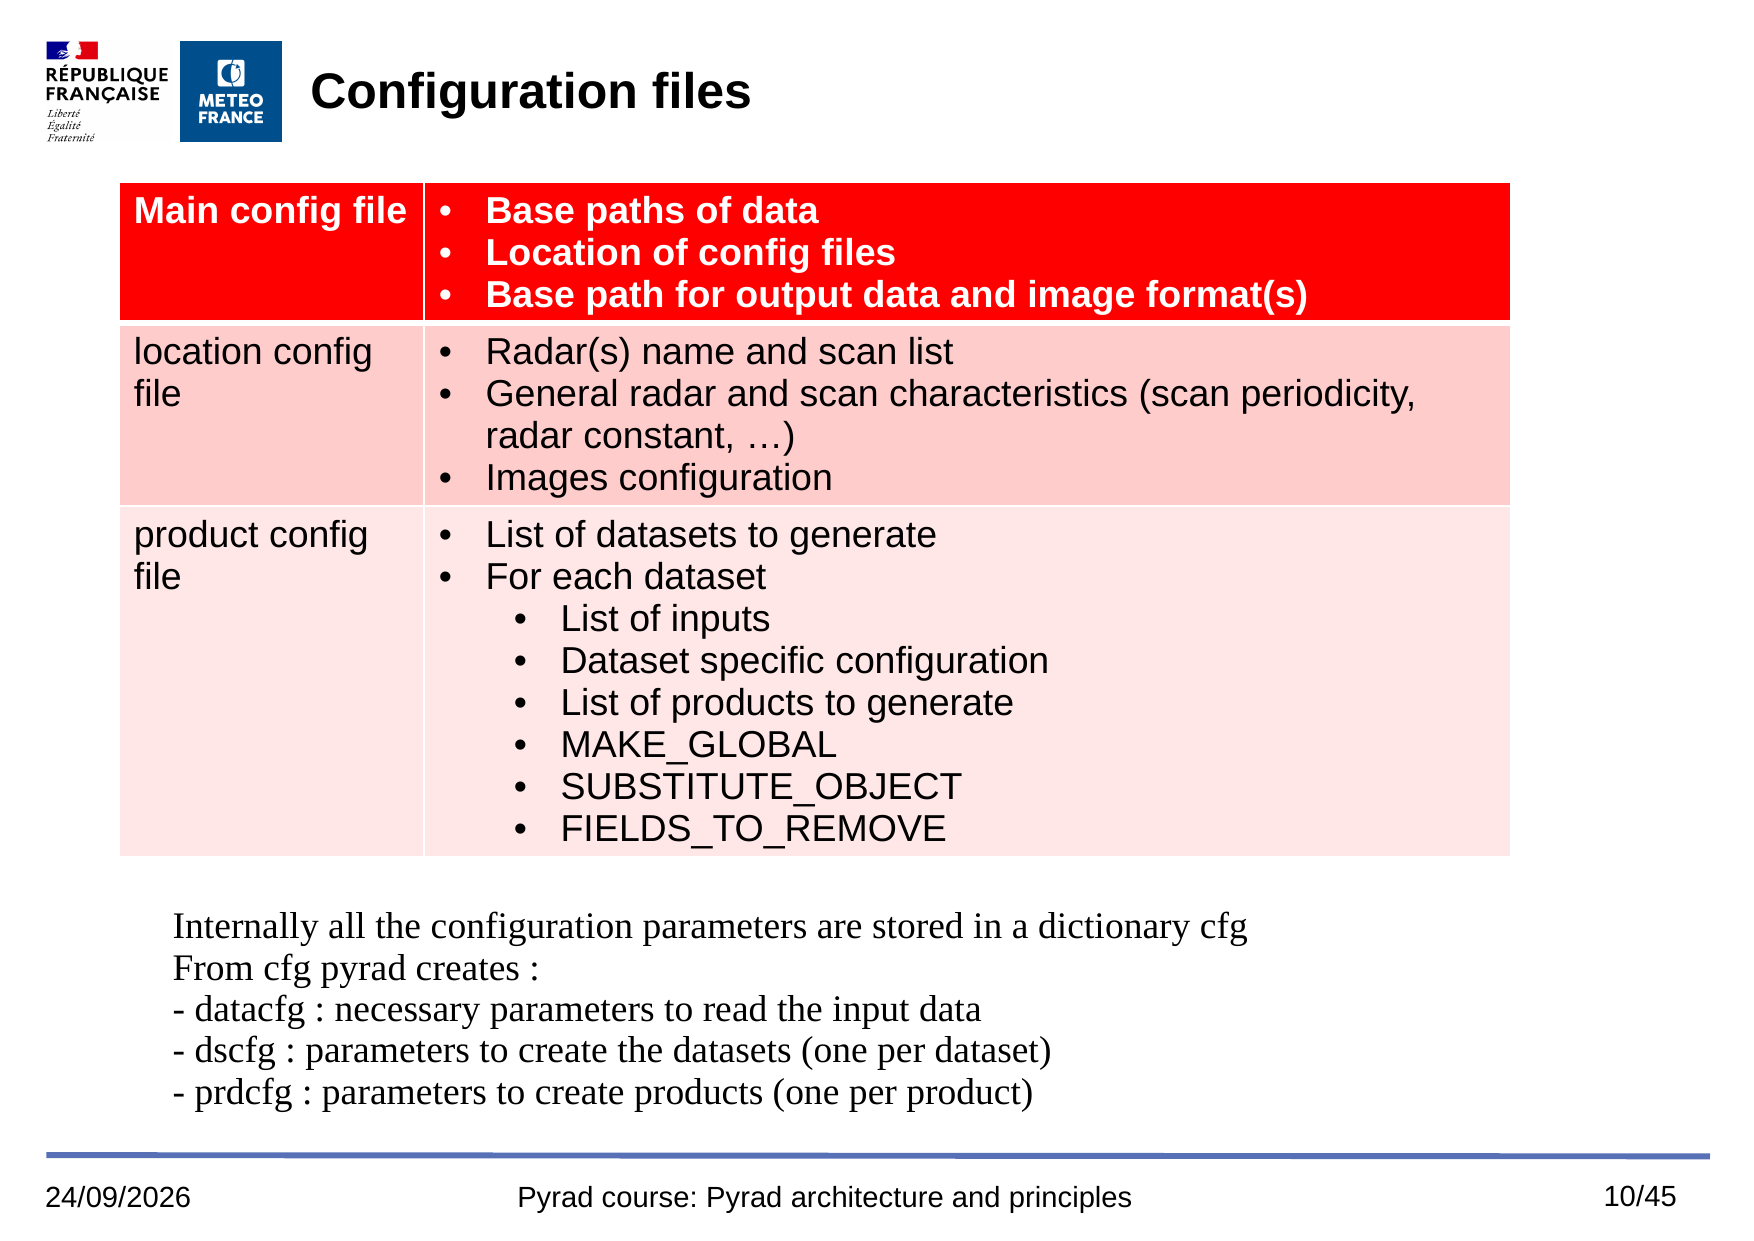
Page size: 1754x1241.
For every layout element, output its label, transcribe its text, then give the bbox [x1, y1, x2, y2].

table_cell List of datasets to generate For each dataset List of inputs Dataset specific configuration List of products to generate MAKE_GLOBAL SUBSTITUTE_OBJECT FIELDS_TO_REMOVE [425, 507, 1510, 856]
title Configuration files [310, 40, 1697, 142]
table_header Main config file [120, 183, 423, 320]
table_cell location config file [120, 326, 423, 505]
picture [46, 41, 172, 142]
table_header Base paths of data Location of config files Base path for output data and image format(s) [425, 183, 1510, 320]
table_cell product config file [120, 507, 423, 856]
table_cell Radar(s) name and scan list General radar and scan characteristics (scan periodicity, radar constant, …) Images configuration [425, 326, 1510, 505]
text_box Internally all the configuration parameters are stored in a dictionary cfg From cfg pyrad creates : - datacfg : necessary parameters to read the input data - dscfg : parameters to create the datasets (one per dataset) - prdcfg : parameters to create products (one per product) [157, 897, 1265, 1120]
picture [180, 41, 282, 142]
